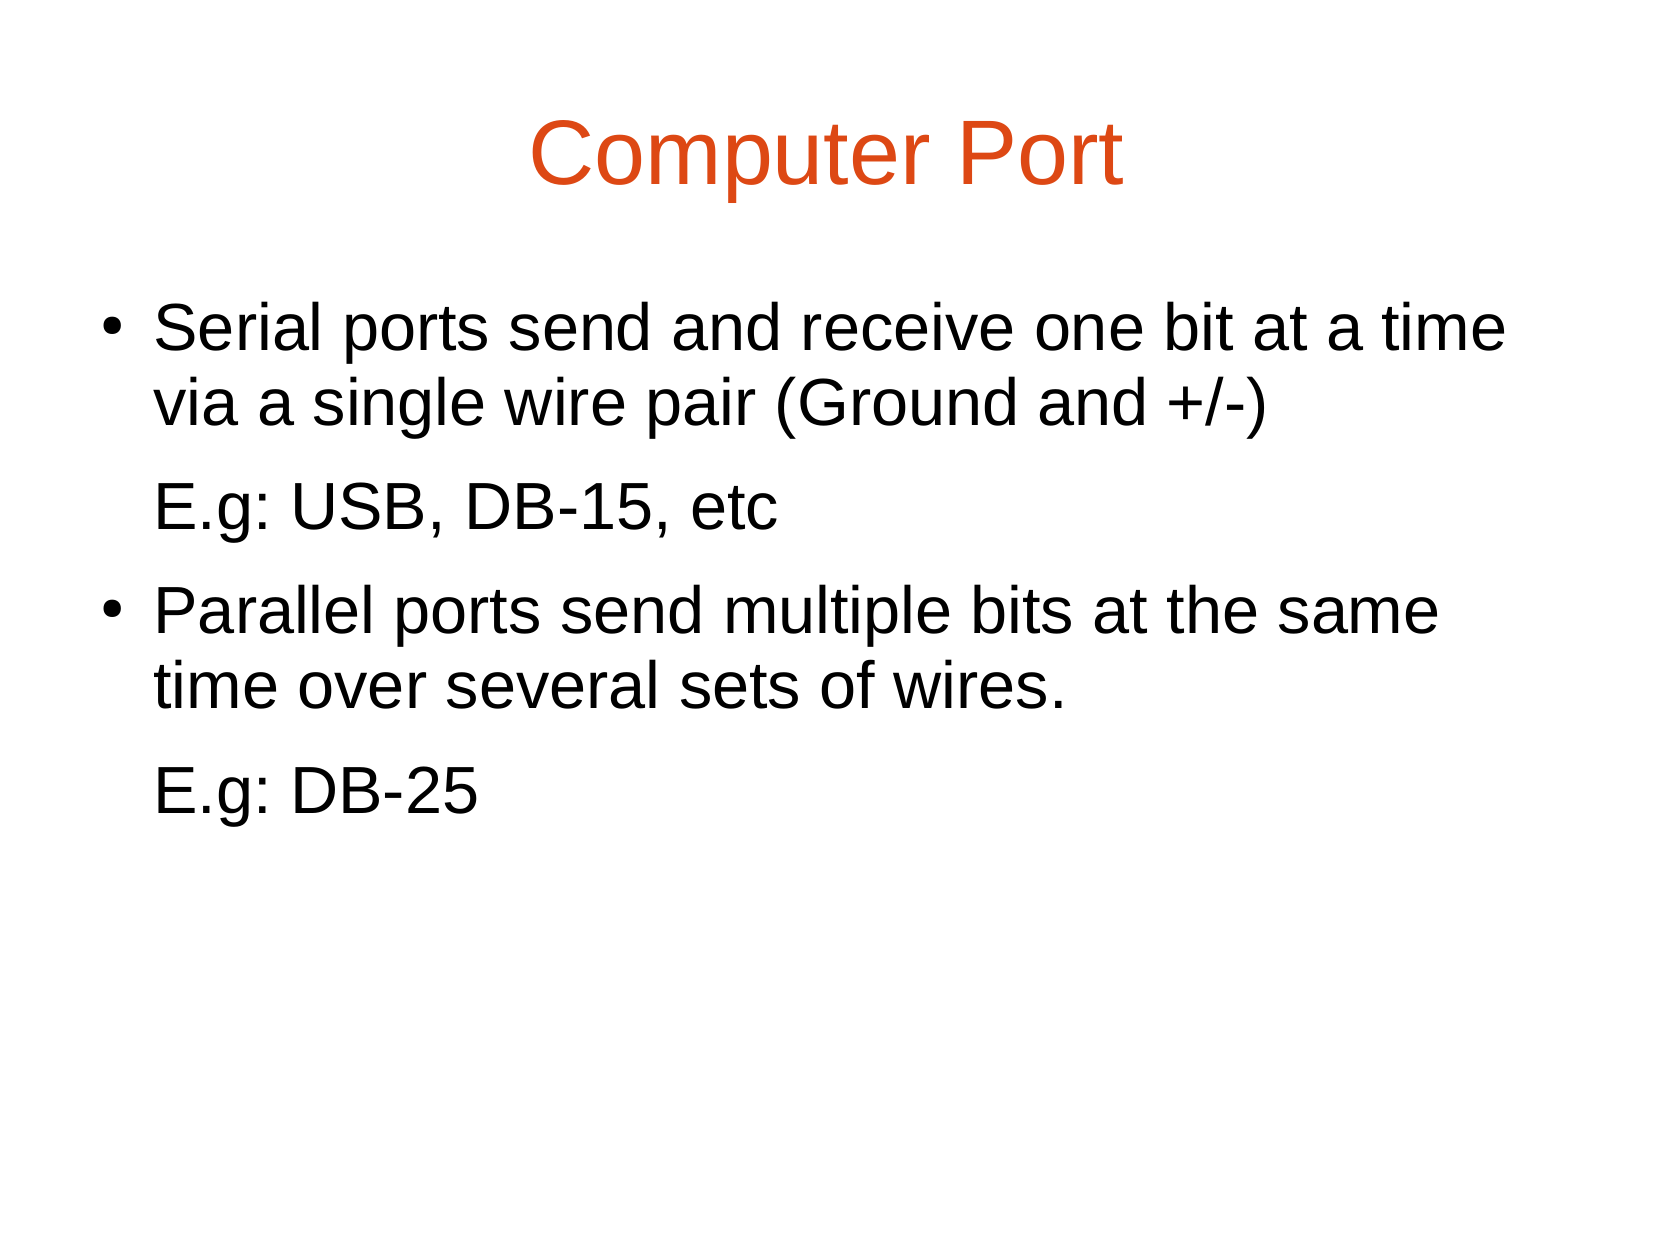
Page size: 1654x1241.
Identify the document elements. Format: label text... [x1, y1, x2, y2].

title Computer Port [82, 49, 1571, 257]
list Serial ports send and receive one bit at a time via a single wire pair (Ground and +/-) E.g: USB, DB-15, etc Parallel ports send multiple bits at the same time over several sets of wires. E.g: DB-25 [82, 290, 1571, 1010]
